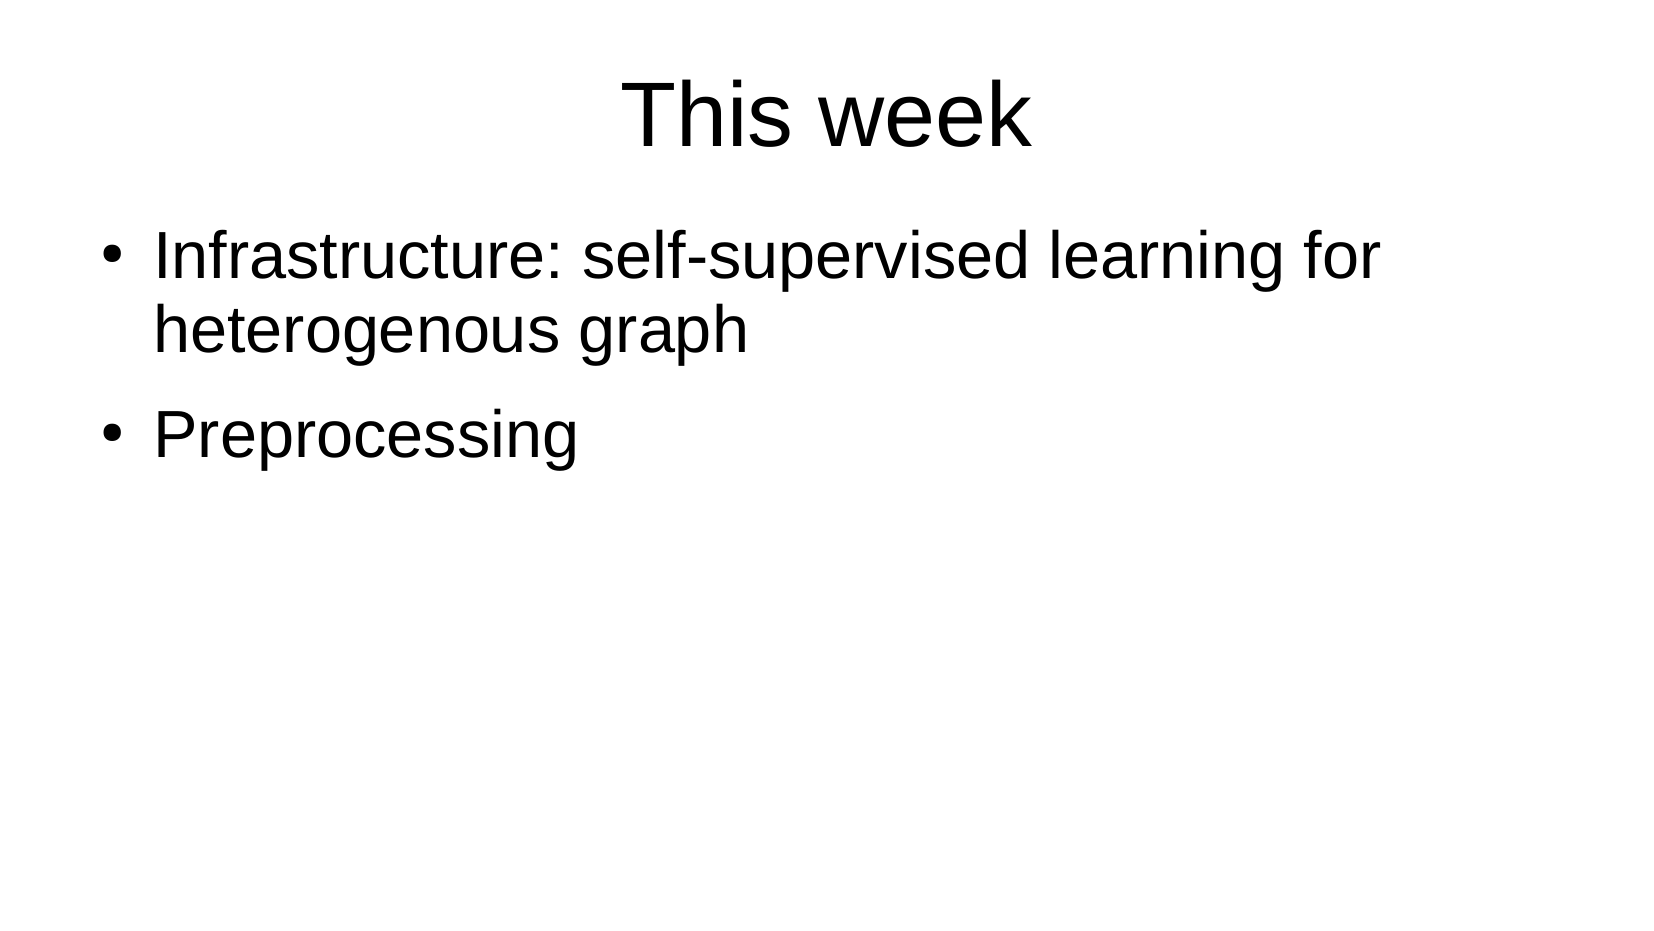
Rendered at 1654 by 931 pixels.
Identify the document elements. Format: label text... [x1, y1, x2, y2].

list Infrastructure: self-supervised learning for heterogenous graph Preprocessing [82, 217, 1571, 758]
title This week [82, 37, 1571, 193]
